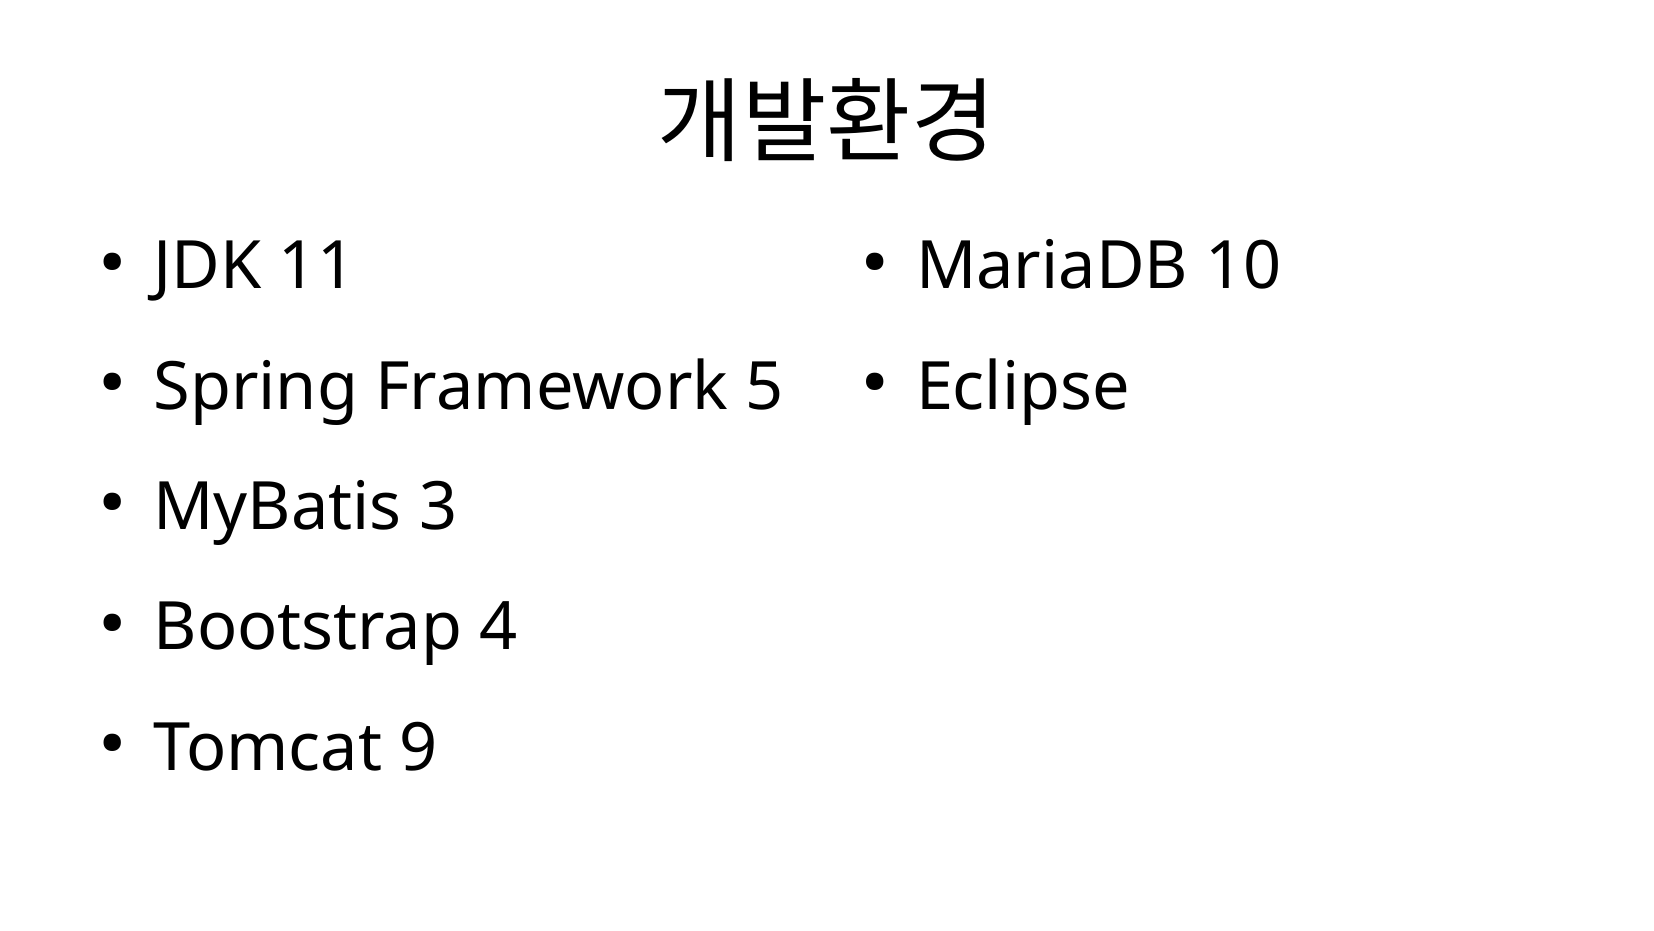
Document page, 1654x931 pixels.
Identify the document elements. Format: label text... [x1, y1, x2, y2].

title 개발환경 [82, 37, 1571, 193]
list MariaDB 10 Eclipse [845, 217, 1572, 886]
list JDK 11 Spring Framework 5 MyBatis 3 Bootstrap 4 Tomcat 9 [82, 217, 809, 886]
